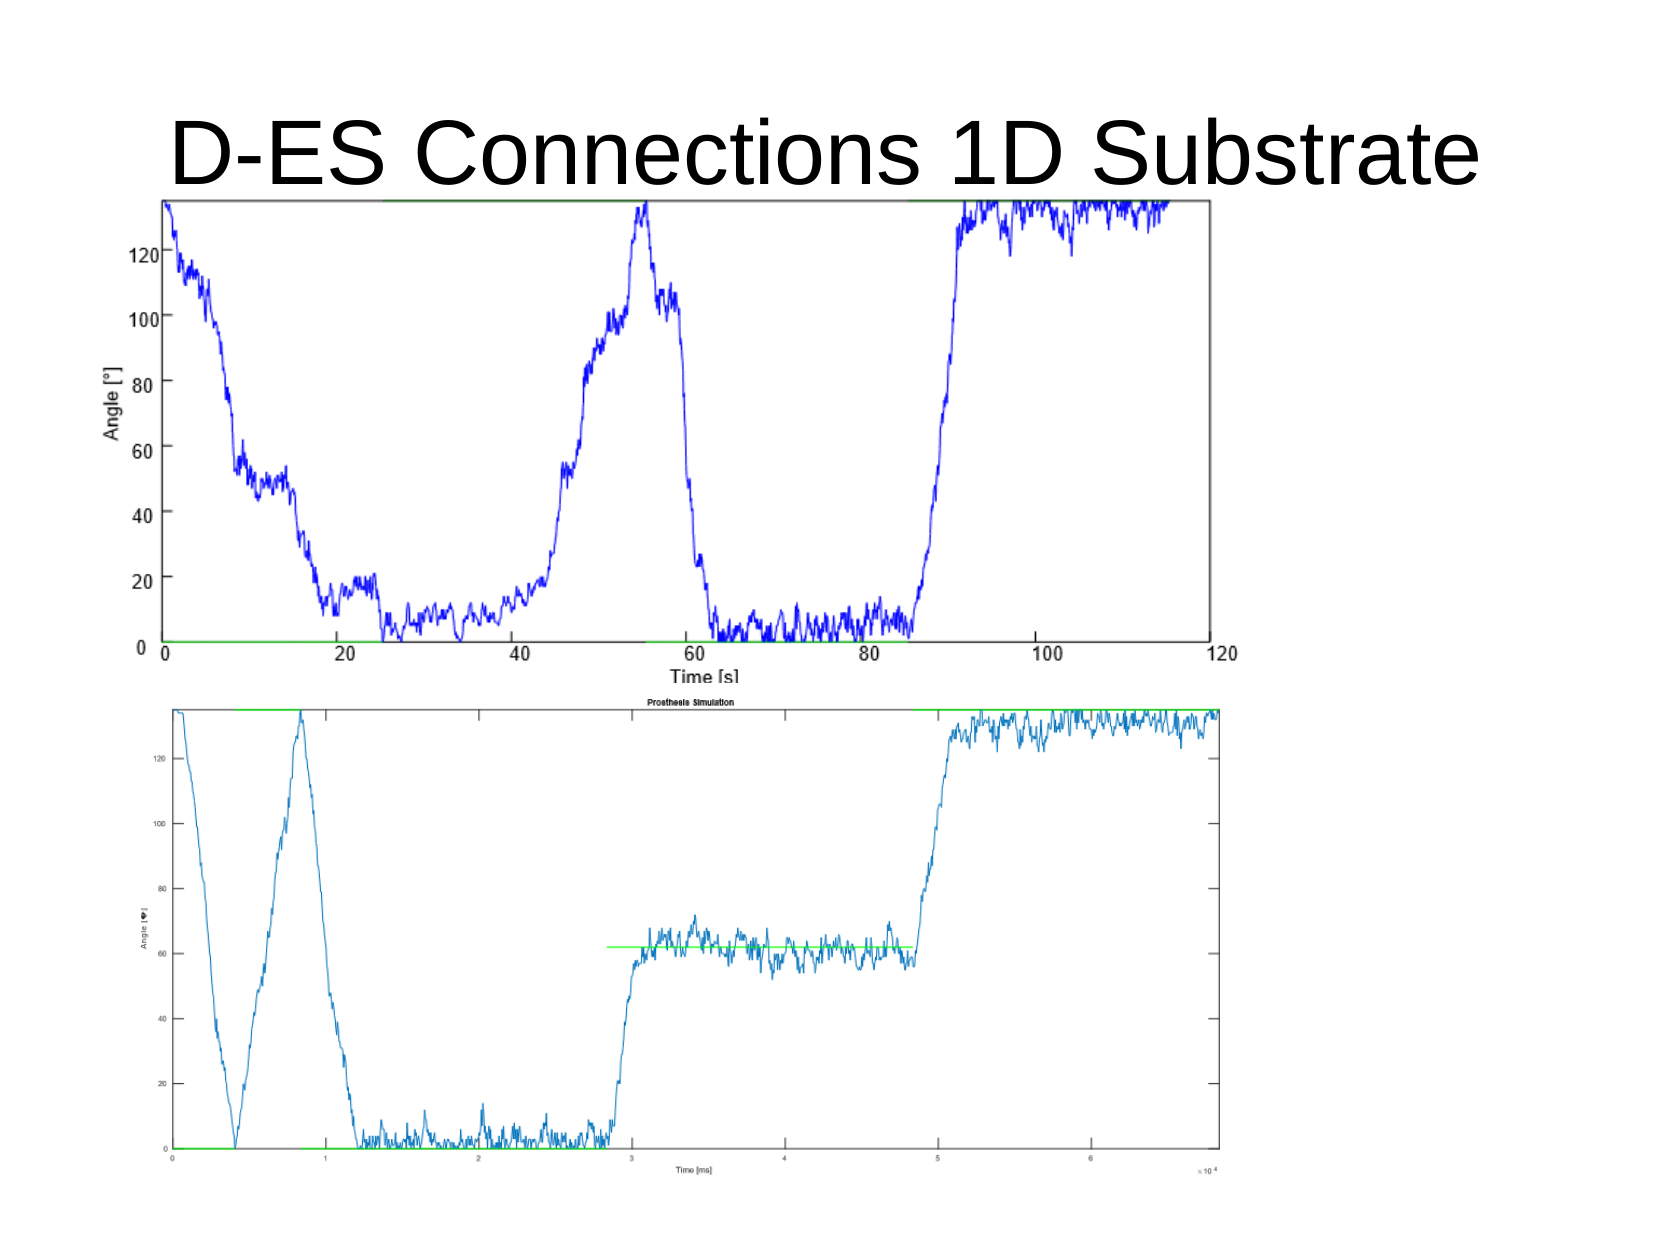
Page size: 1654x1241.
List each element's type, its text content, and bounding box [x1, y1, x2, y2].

title D-ES Connections 1D Substrate [82, 49, 1571, 257]
picture [93, 257, 1288, 1193]
